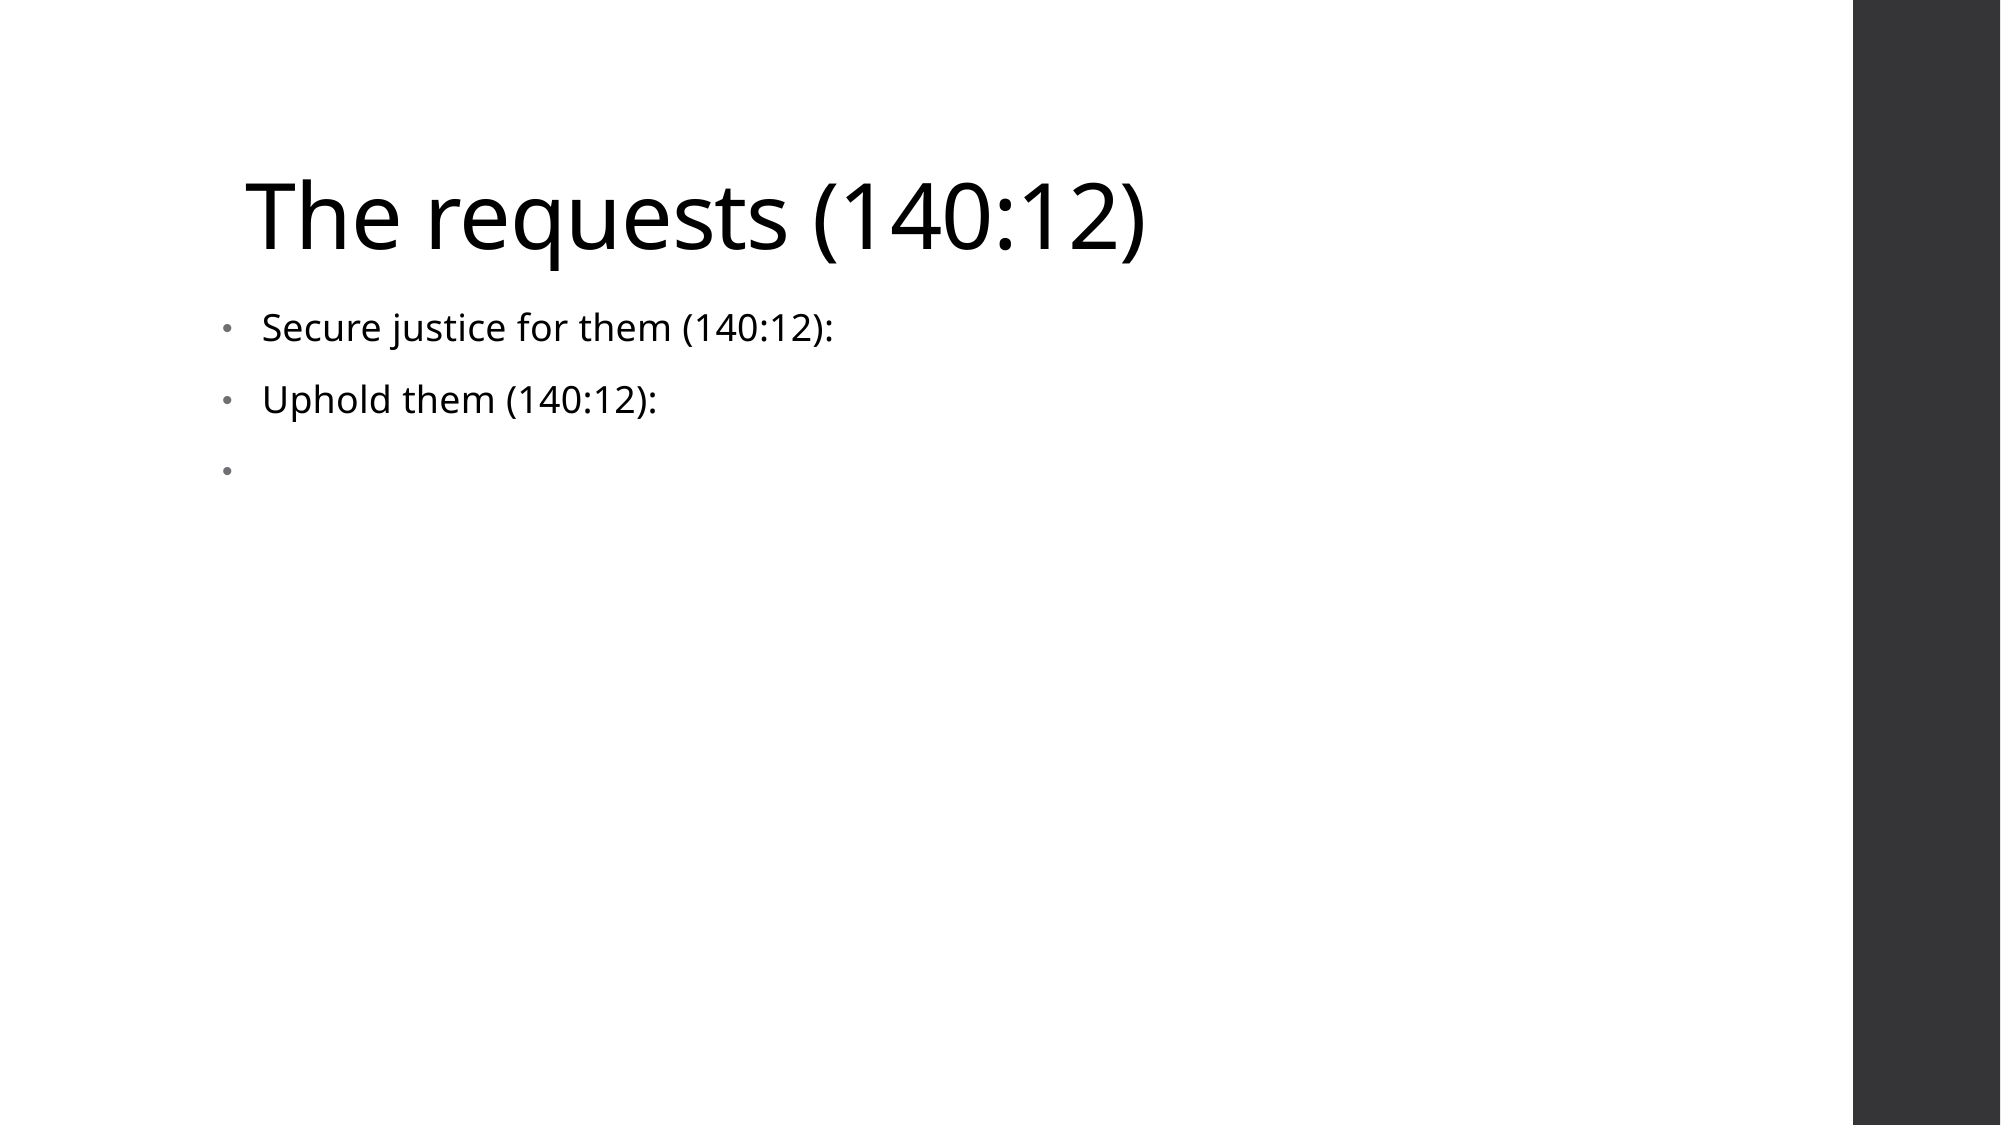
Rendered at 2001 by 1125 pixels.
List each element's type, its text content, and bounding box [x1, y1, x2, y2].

list Secure justice for them (140:12): Uphold them (140:12): [206, 299, 1617, 1014]
title The requests (140:12) [206, 60, 1797, 278]
